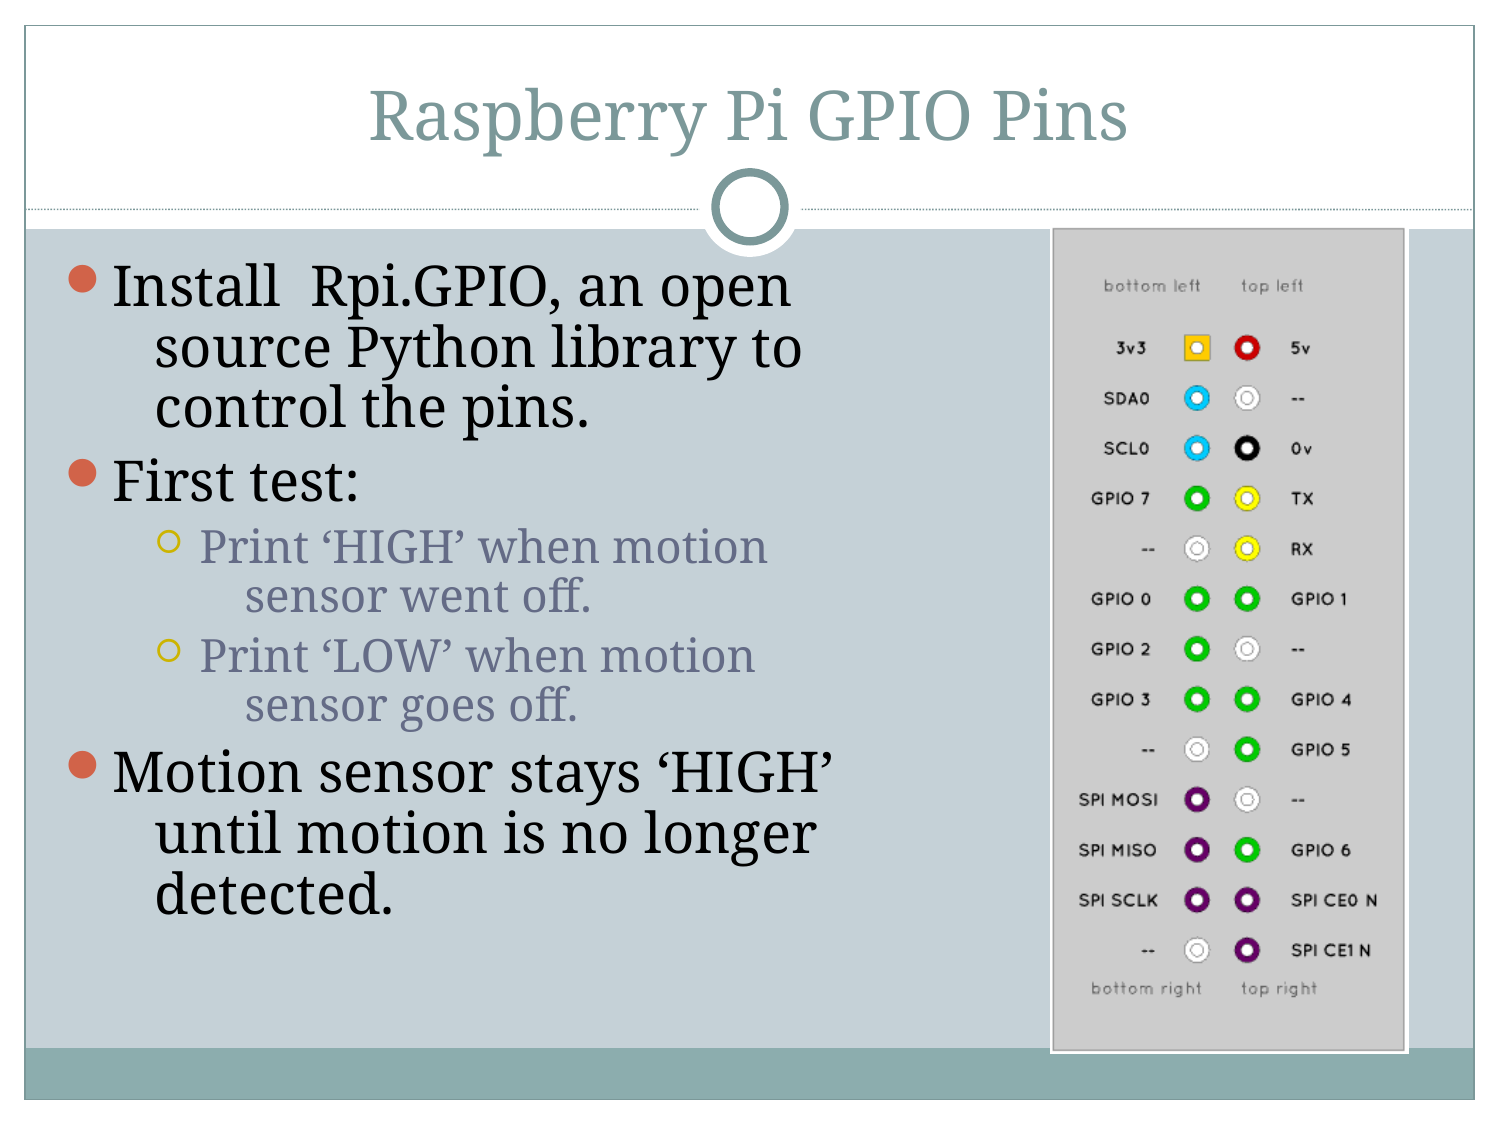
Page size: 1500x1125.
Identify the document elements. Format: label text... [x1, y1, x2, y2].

list Install Rpi.GPIO, an open source Python library to control the pins. First test: Print ‘HIGH’ when motion sensor went off. Print ‘LOW’ when motion sensor goes off. Motion sensor stays ‘HIGH’ until motion is no longer detected. [49, 250, 863, 1001]
picture [1050, 224, 1409, 1054]
title Raspberry Pi GPIO Pins [49, 37, 1450, 162]
